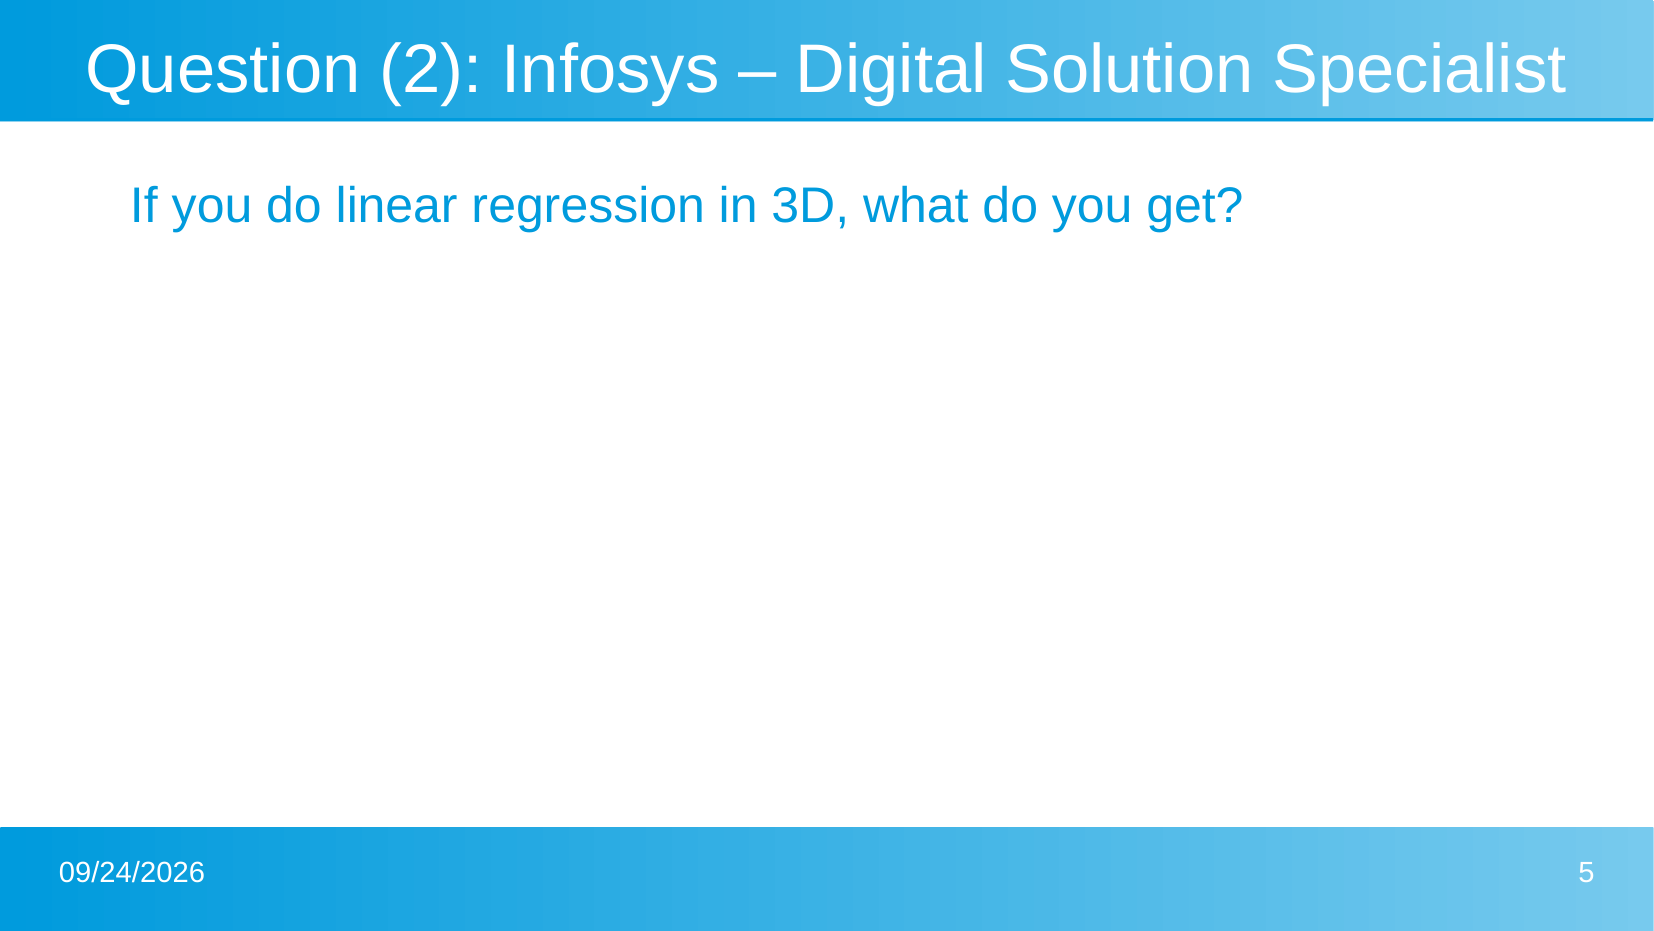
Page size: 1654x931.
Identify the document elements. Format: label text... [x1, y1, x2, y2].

title Question (2): Infosys – Digital Solution Specialist [59, 29, 1595, 108]
list If you do linear regression in 3D, what do you get? [59, 177, 1595, 768]
